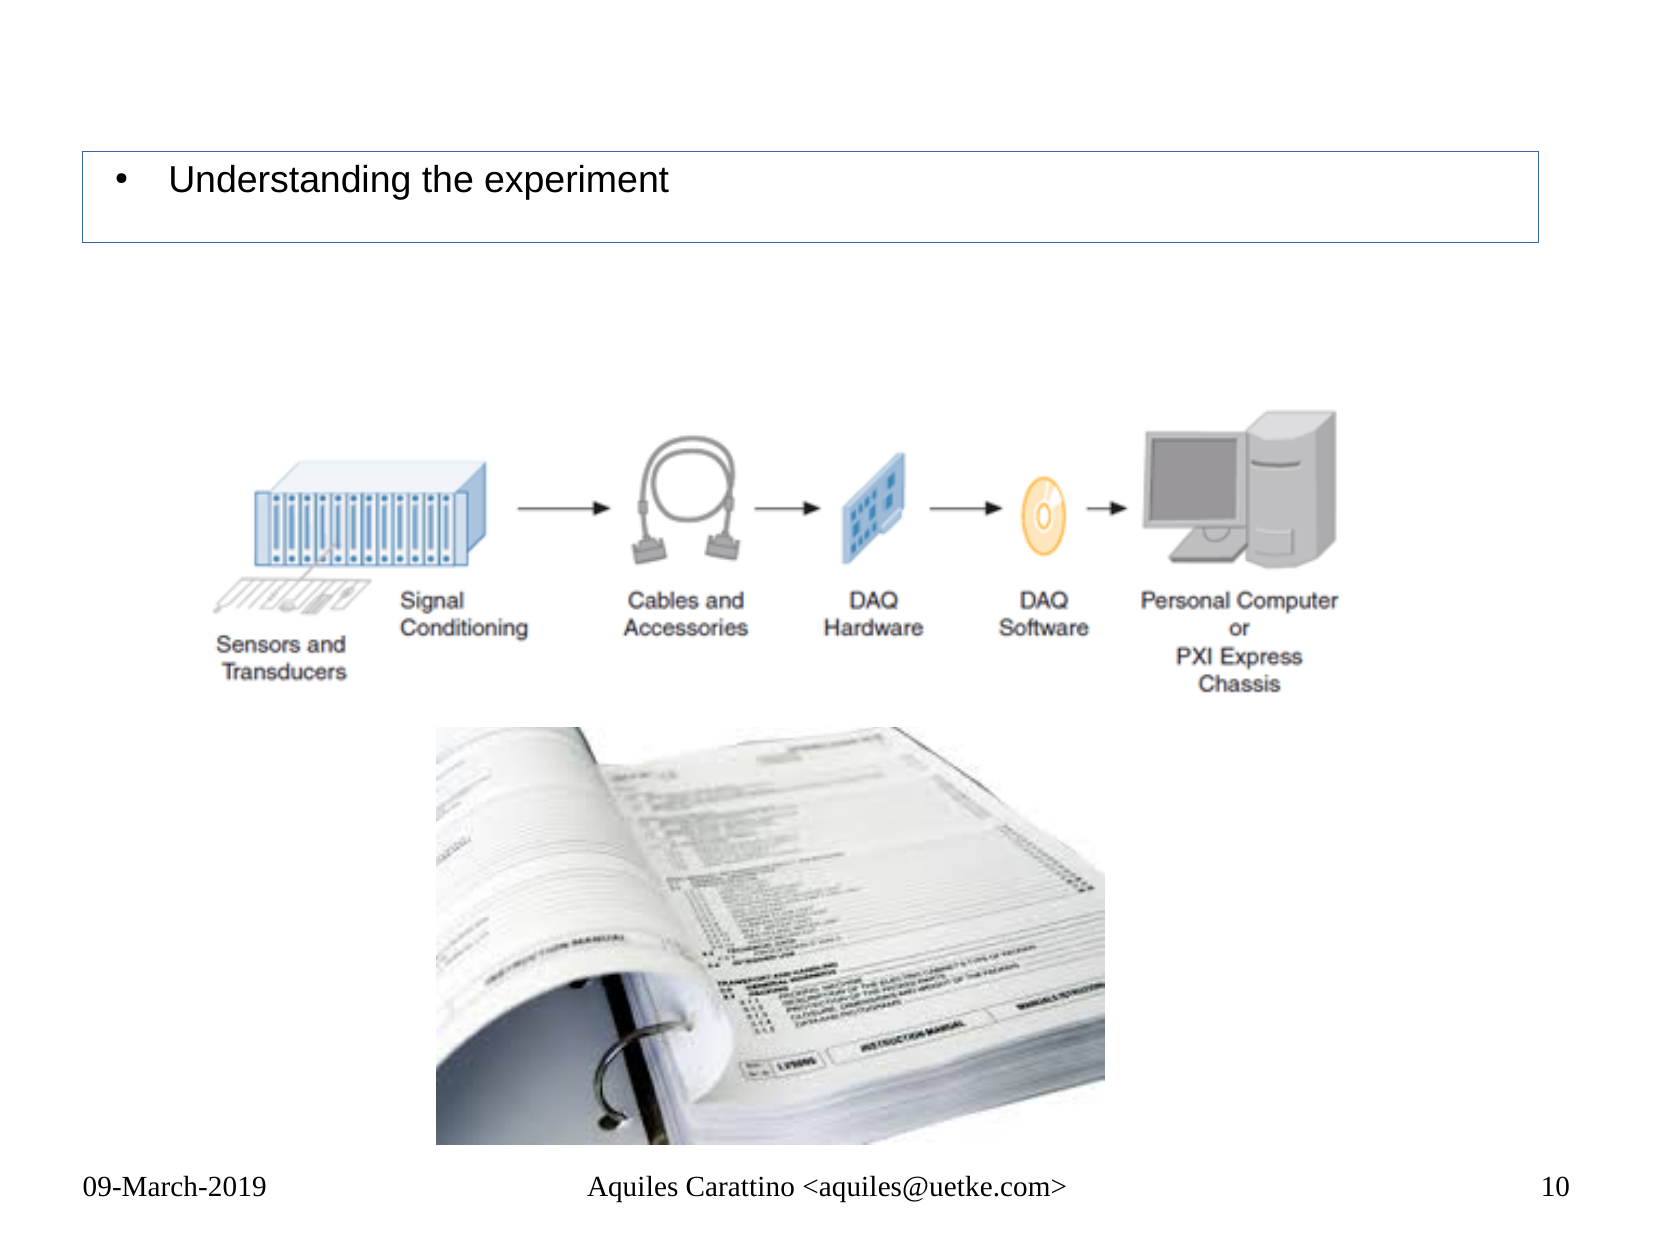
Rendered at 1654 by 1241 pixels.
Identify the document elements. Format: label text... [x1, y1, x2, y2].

picture [203, 395, 1350, 712]
picture [436, 727, 1105, 1145]
text_box Understanding the experiment [82, 151, 1539, 243]
